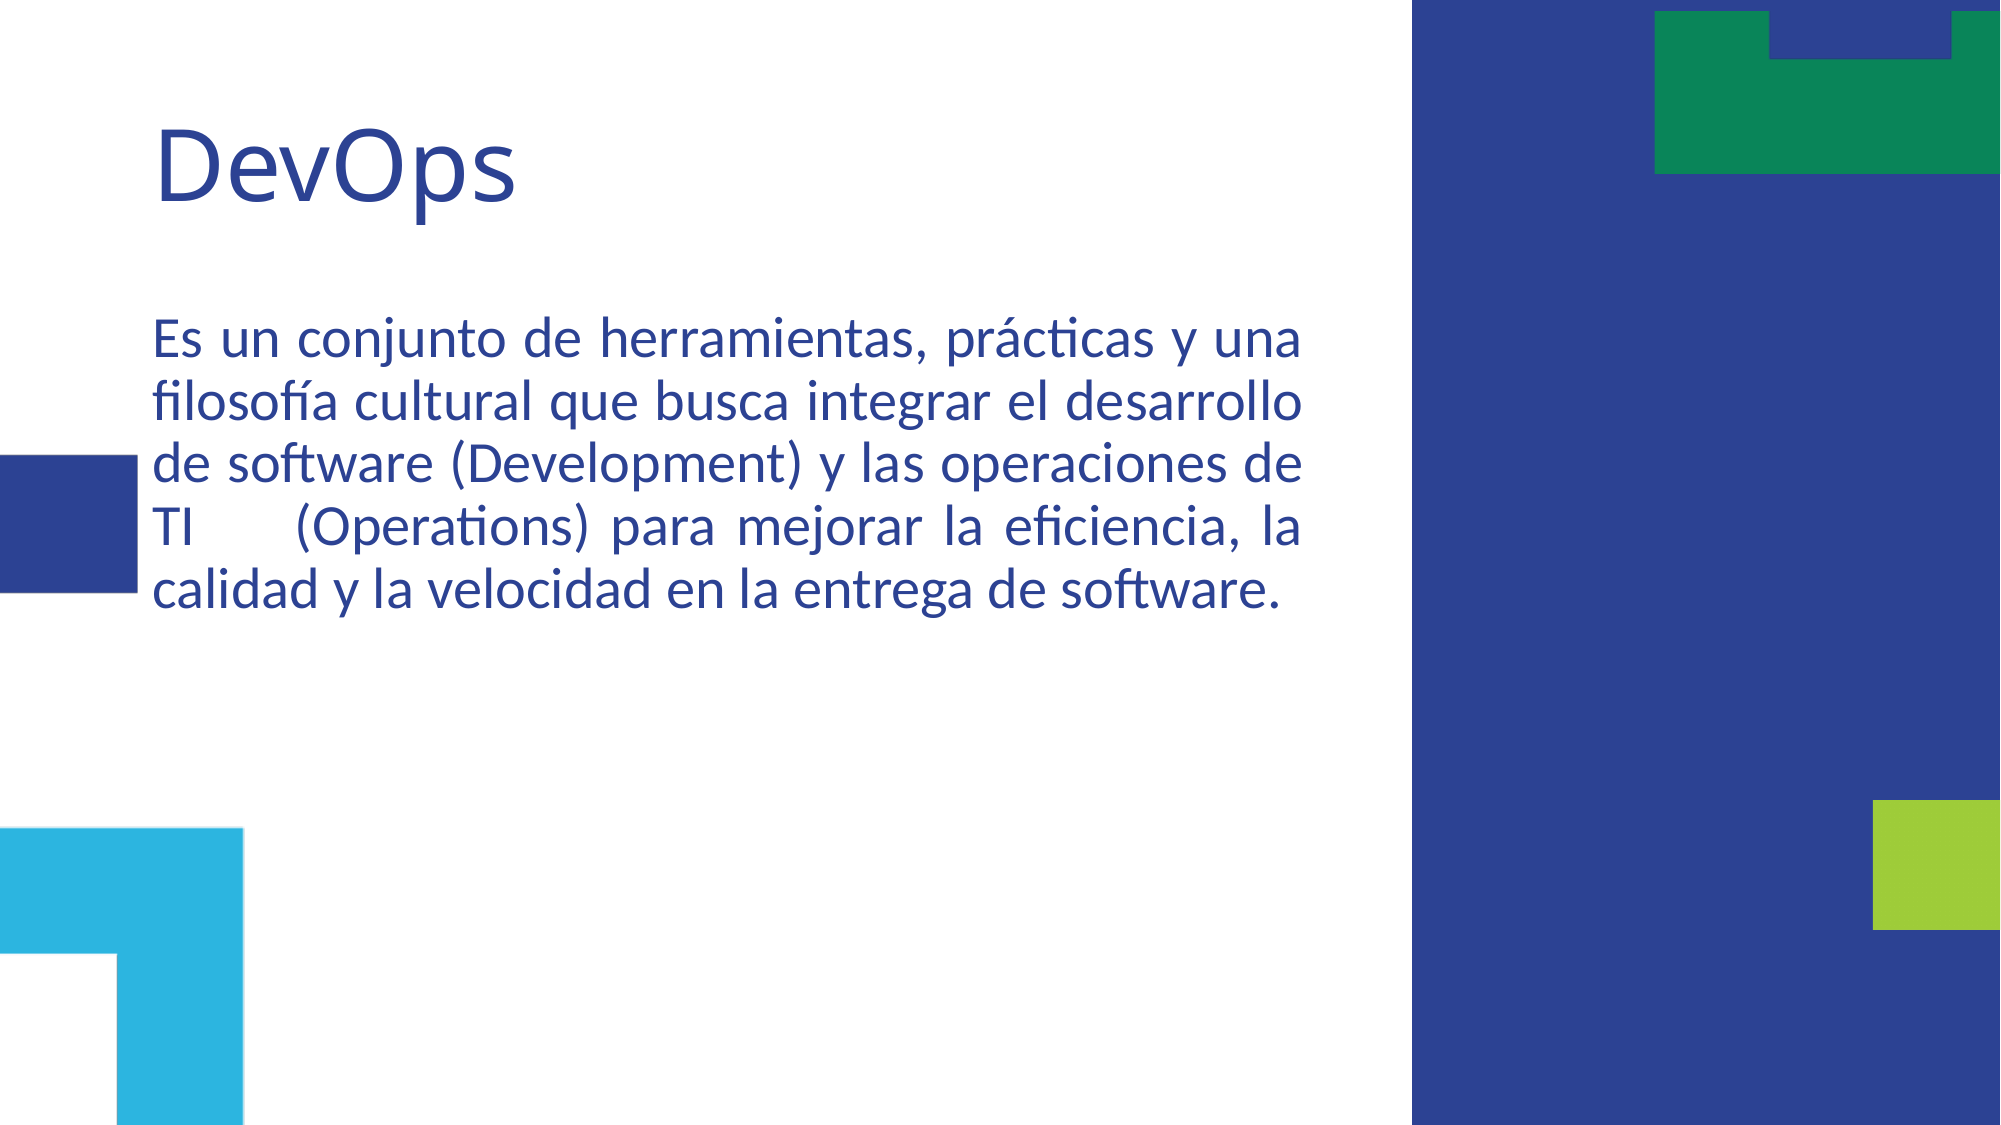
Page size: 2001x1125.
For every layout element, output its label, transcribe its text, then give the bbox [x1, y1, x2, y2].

list Es un conjunto de herramientas, prácticas y una filosofía cultural que busca integrar el desarrollo de software (Development) y las operaciones de TI (Operations) para mejorar la eficiencia, la calidad y la velocidad en la entrega de software. [137, 299, 1348, 1014]
title DevOps [137, 59, 1413, 278]
